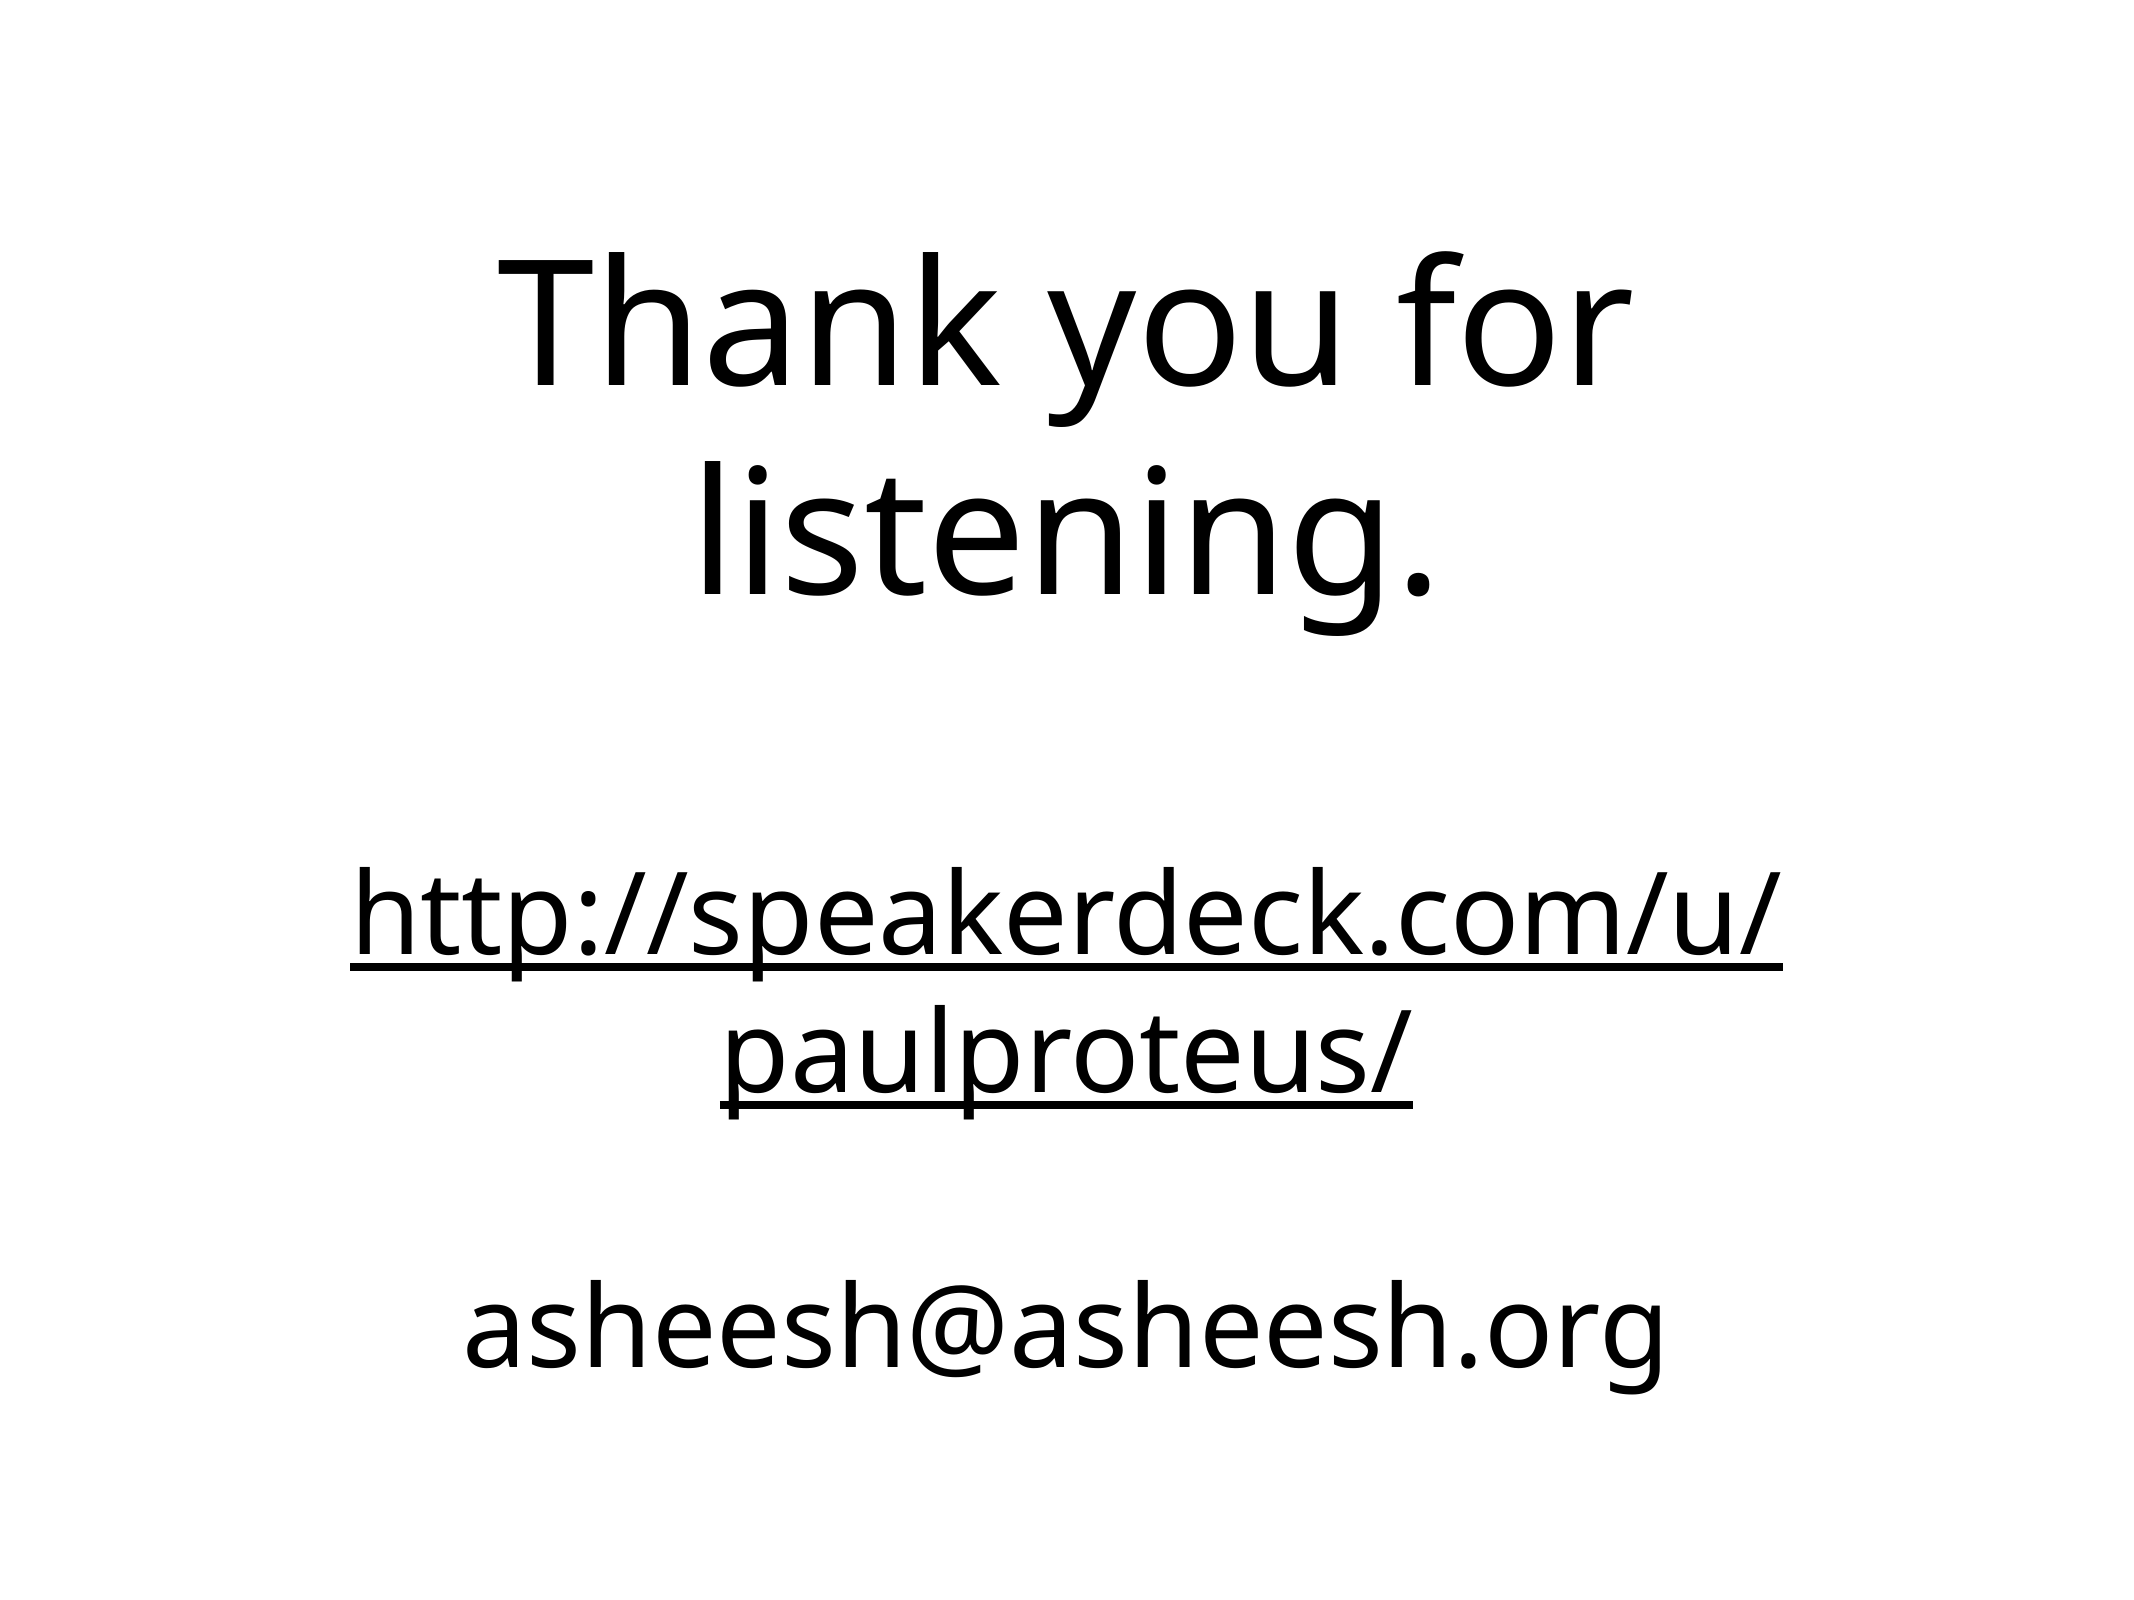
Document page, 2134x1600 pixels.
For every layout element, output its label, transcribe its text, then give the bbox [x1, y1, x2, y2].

title Thank you for listening. http://speakerdeck.com/u/ paulproteus/ asheesh@asheesh.org [208, 201, 1925, 1399]
